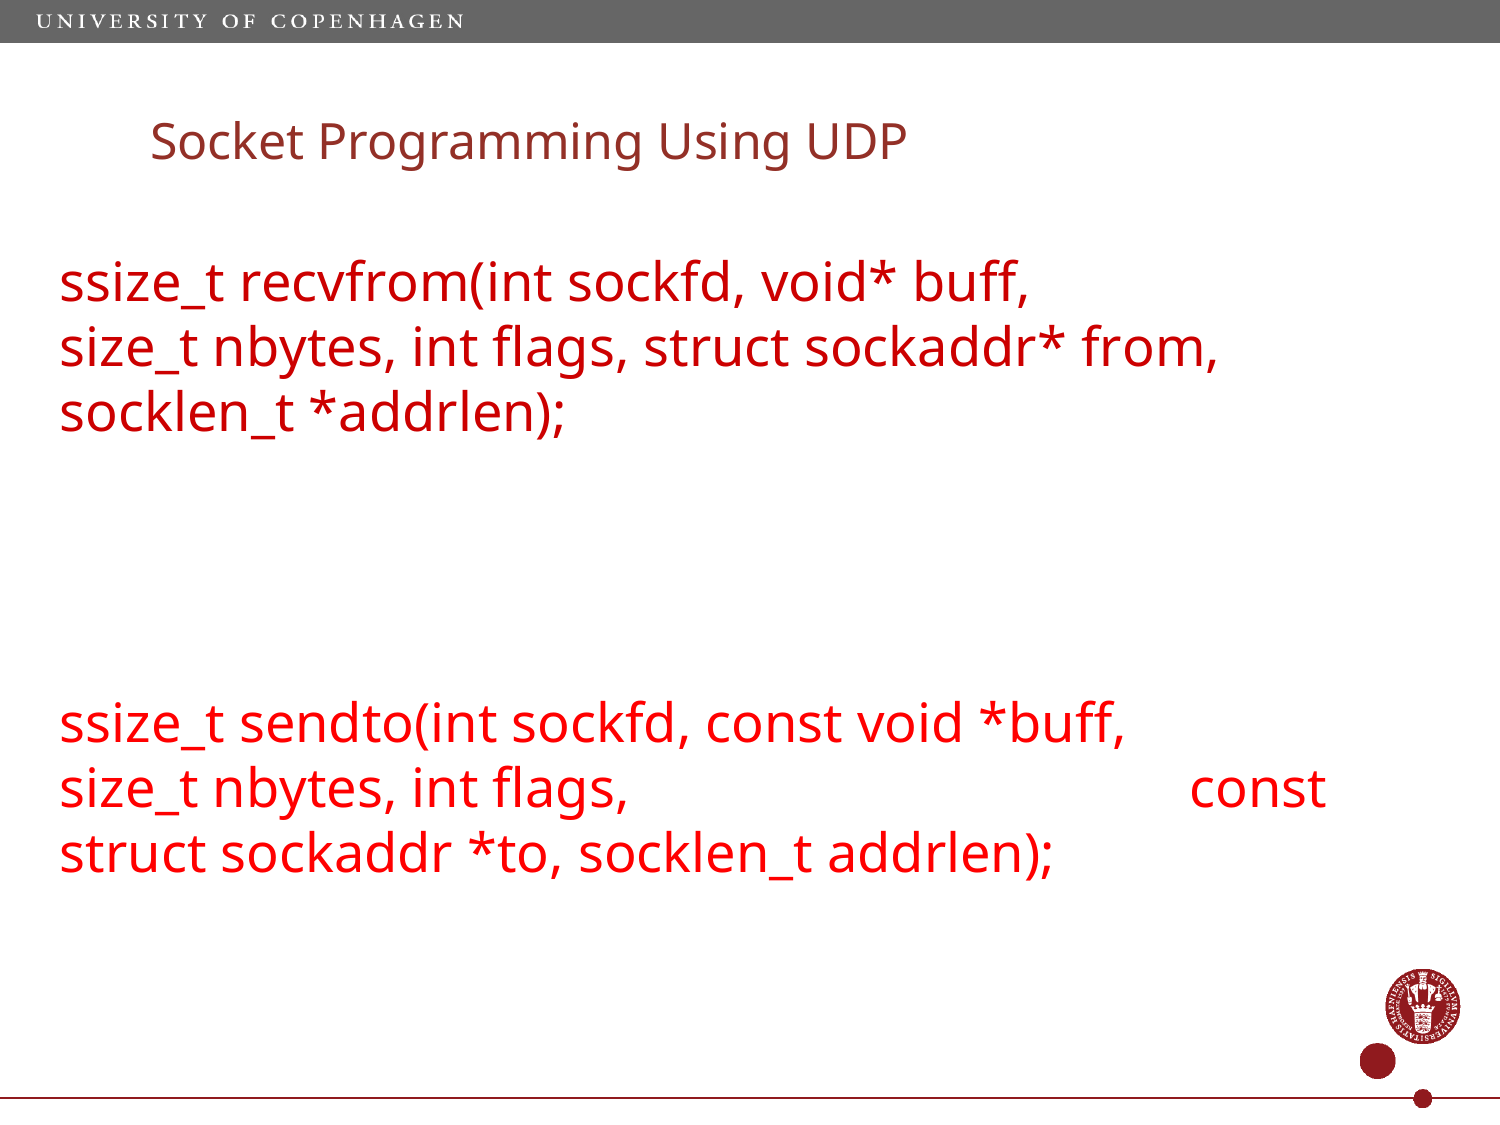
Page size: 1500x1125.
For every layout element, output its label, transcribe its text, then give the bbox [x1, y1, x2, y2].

picture [0, 910, 1500, 1122]
text_box ssize_t recvfrom(int sockfd, void* buff, size_t nbytes, int flags, struct sockaddr* from, socklen_t *addrlen); ssize_t sendto(int sockfd, const void *buff, size_t nbytes, int flags, const struct sockaddr *to, socklen_t addrlen); [45, 239, 1456, 1112]
title Socket Programming Using UDP [150, 75, 1308, 170]
